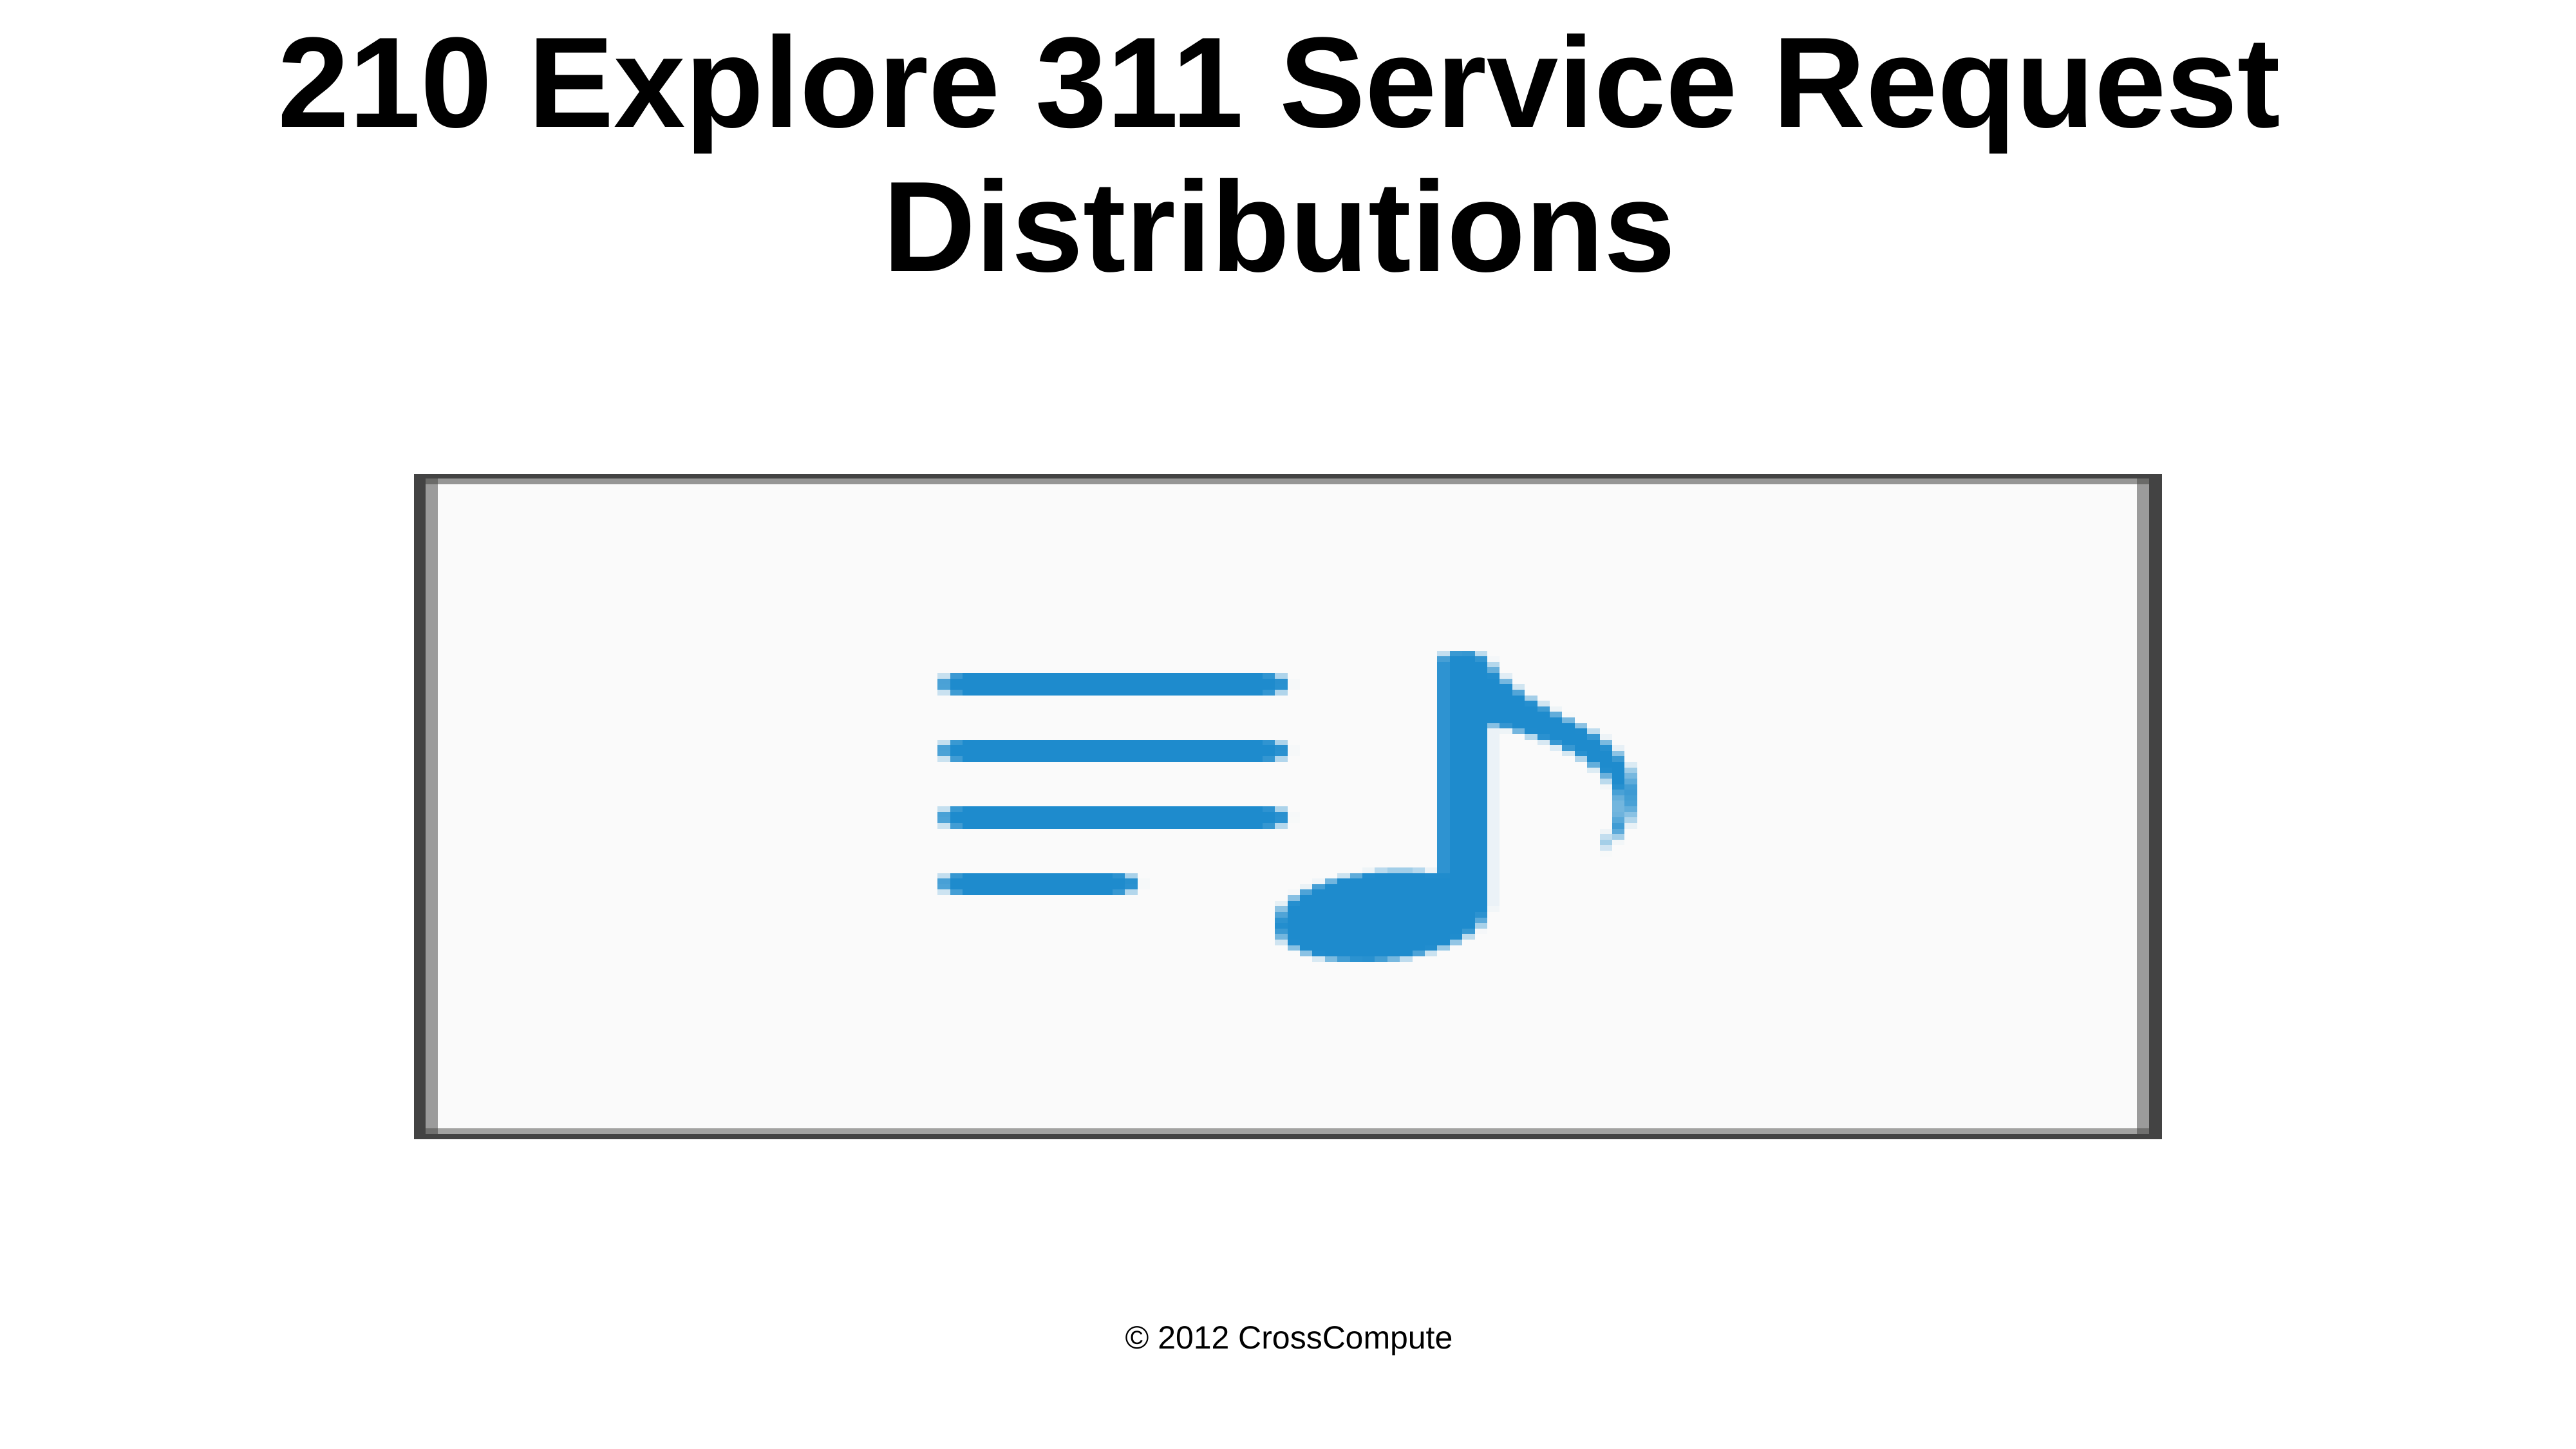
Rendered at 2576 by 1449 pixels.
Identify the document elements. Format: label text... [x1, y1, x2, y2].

title 210 Explore 311 Service Request Distributions [72, 10, 2488, 299]
text_box [413, 473, 2163, 1141]
